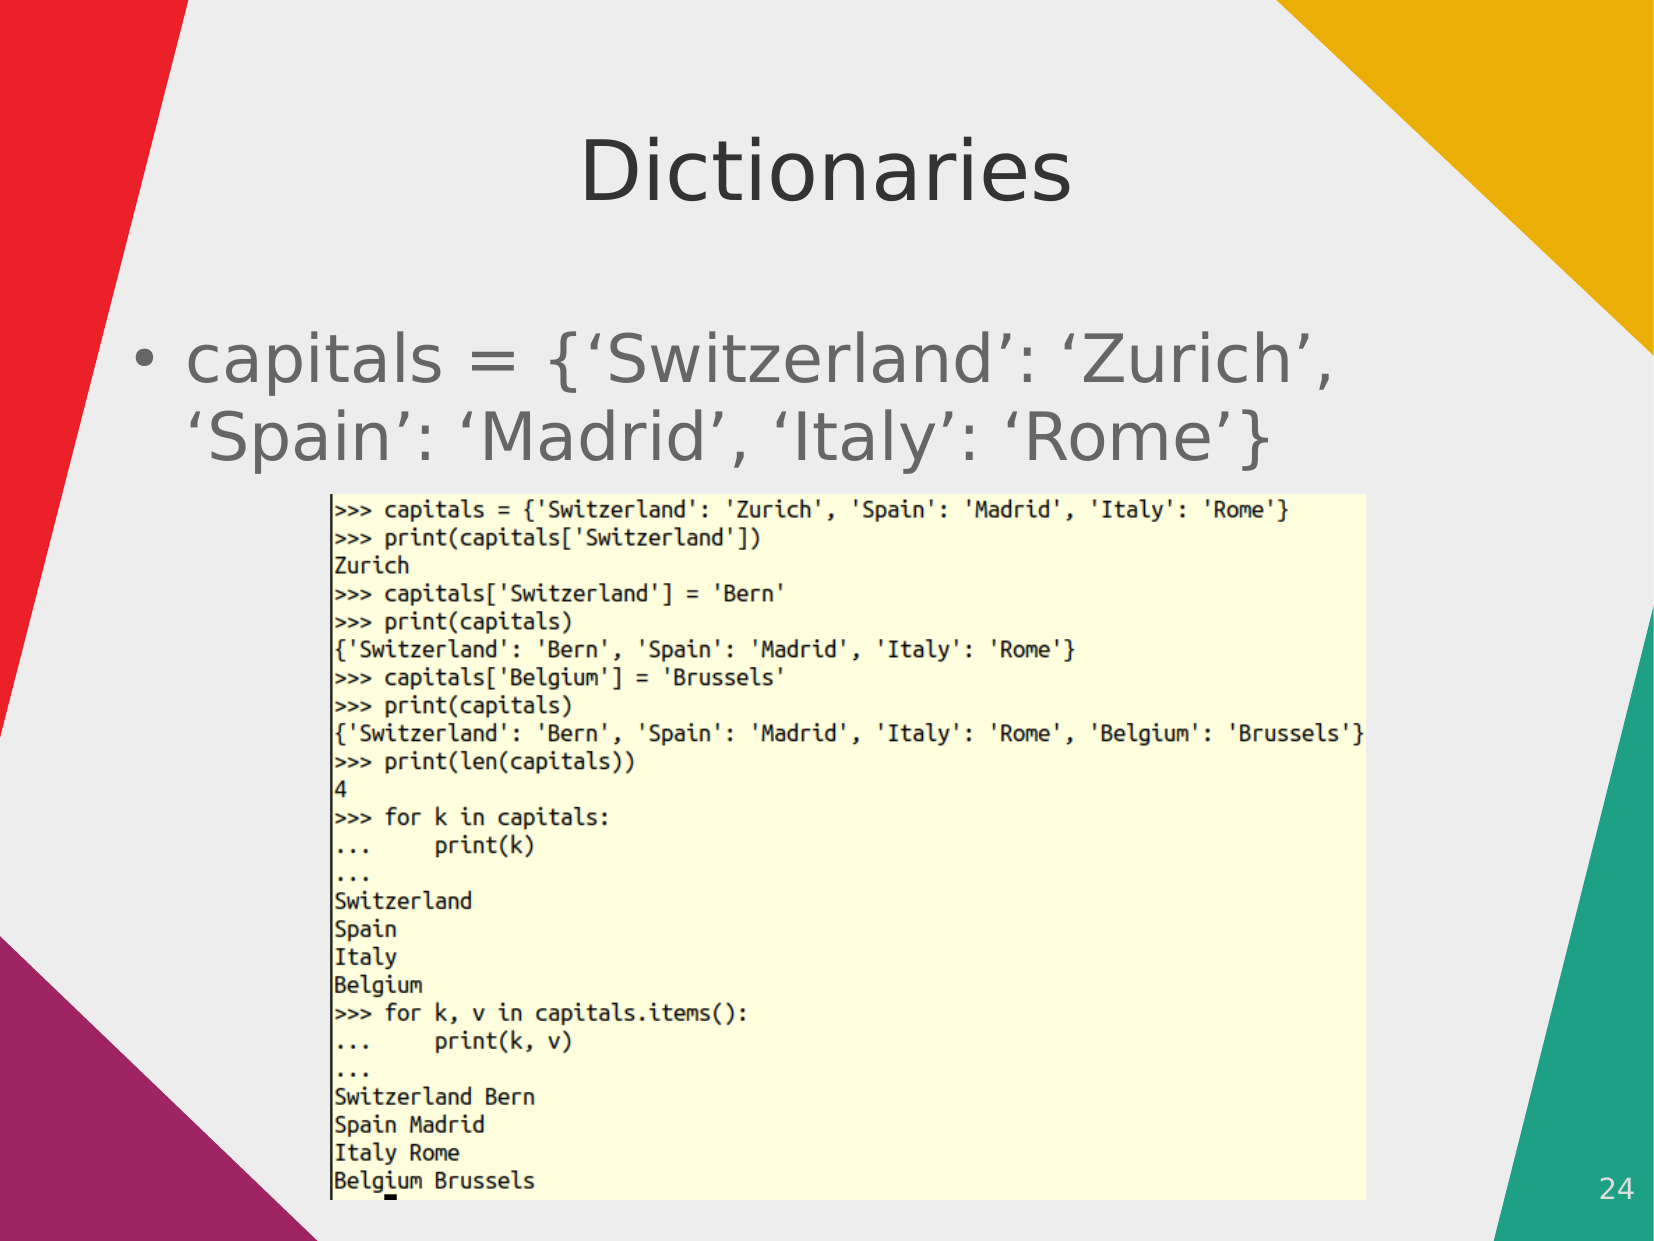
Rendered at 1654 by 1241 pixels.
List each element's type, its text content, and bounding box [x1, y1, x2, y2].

title Dictionaries [114, 73, 1539, 271]
list capitals = {‘Switzerland’: ‘Zurich’, ‘Spain’: ‘Madrid’, ‘Italy’: ‘Rome’} [114, 320, 1539, 1014]
picture [330, 494, 1366, 1200]
